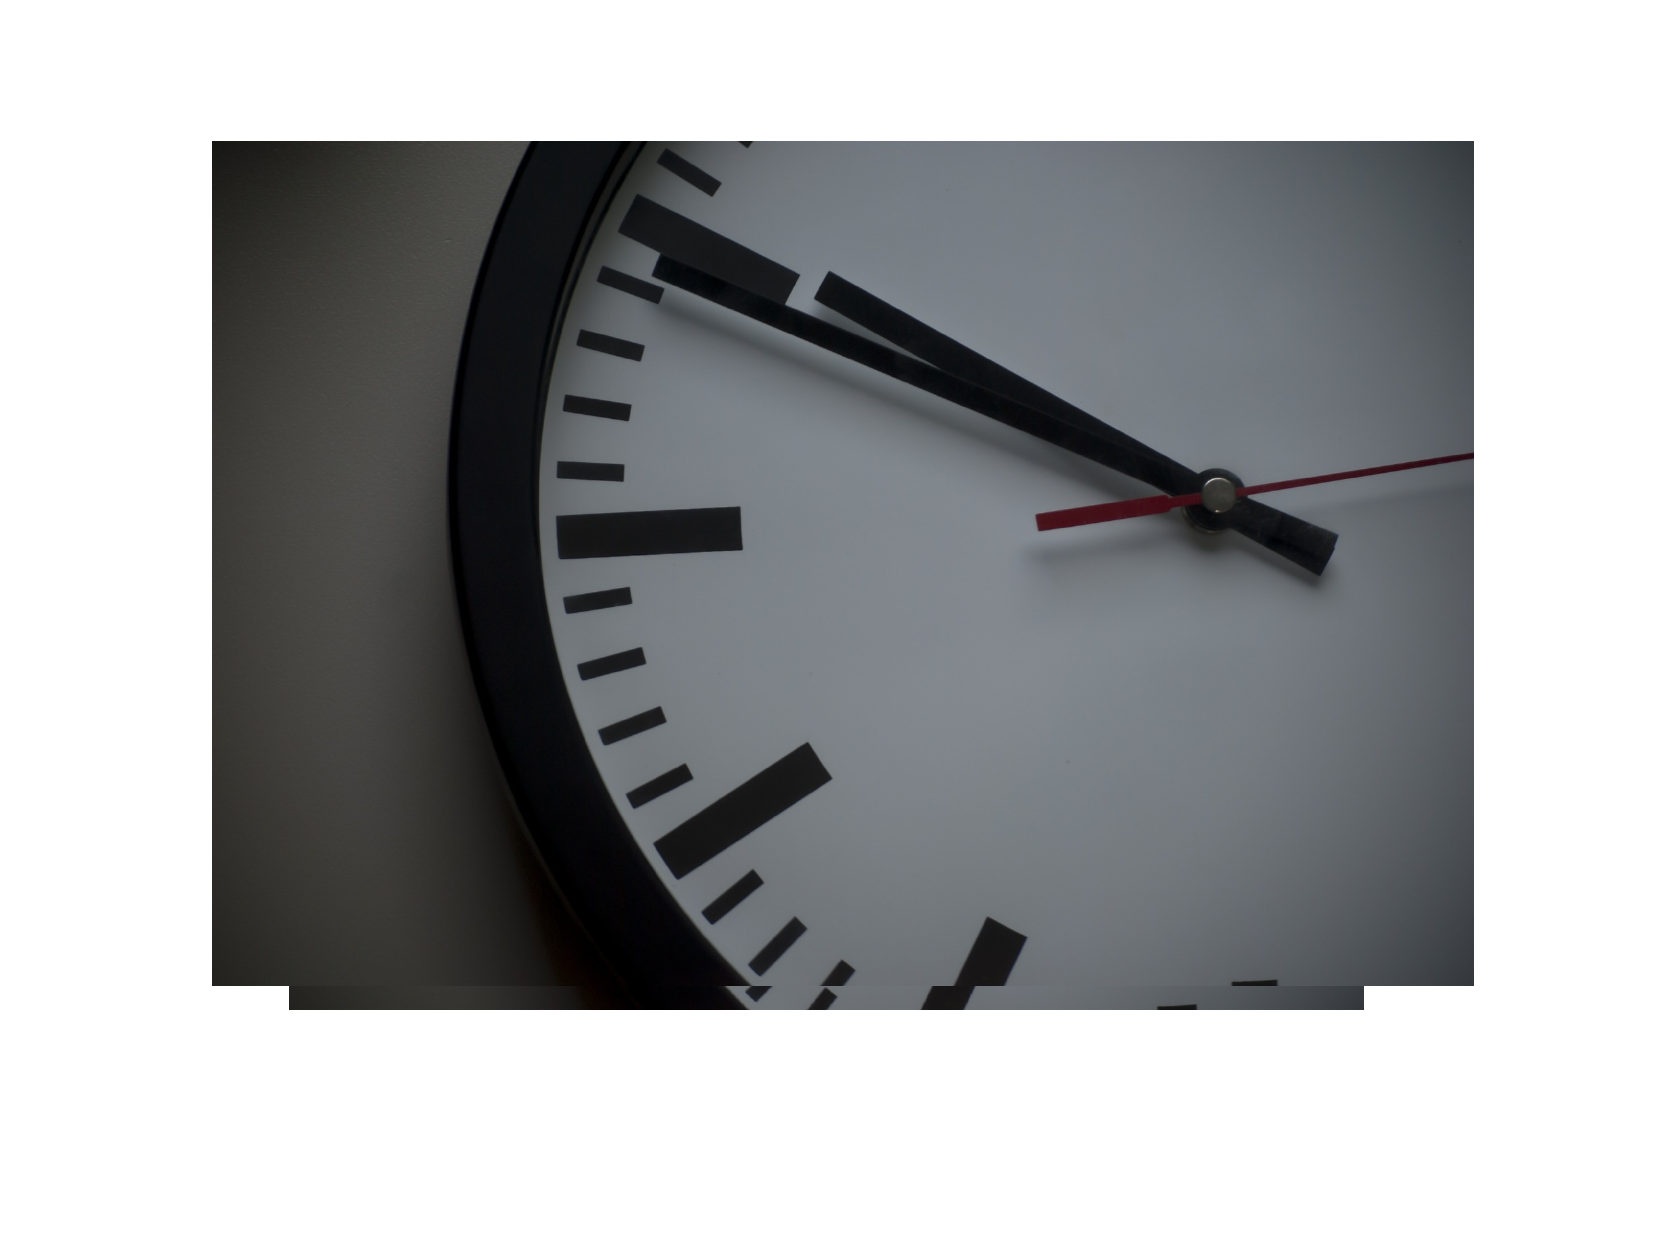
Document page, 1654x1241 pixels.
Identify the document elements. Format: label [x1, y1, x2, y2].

picture [212, 141, 1474, 1010]
